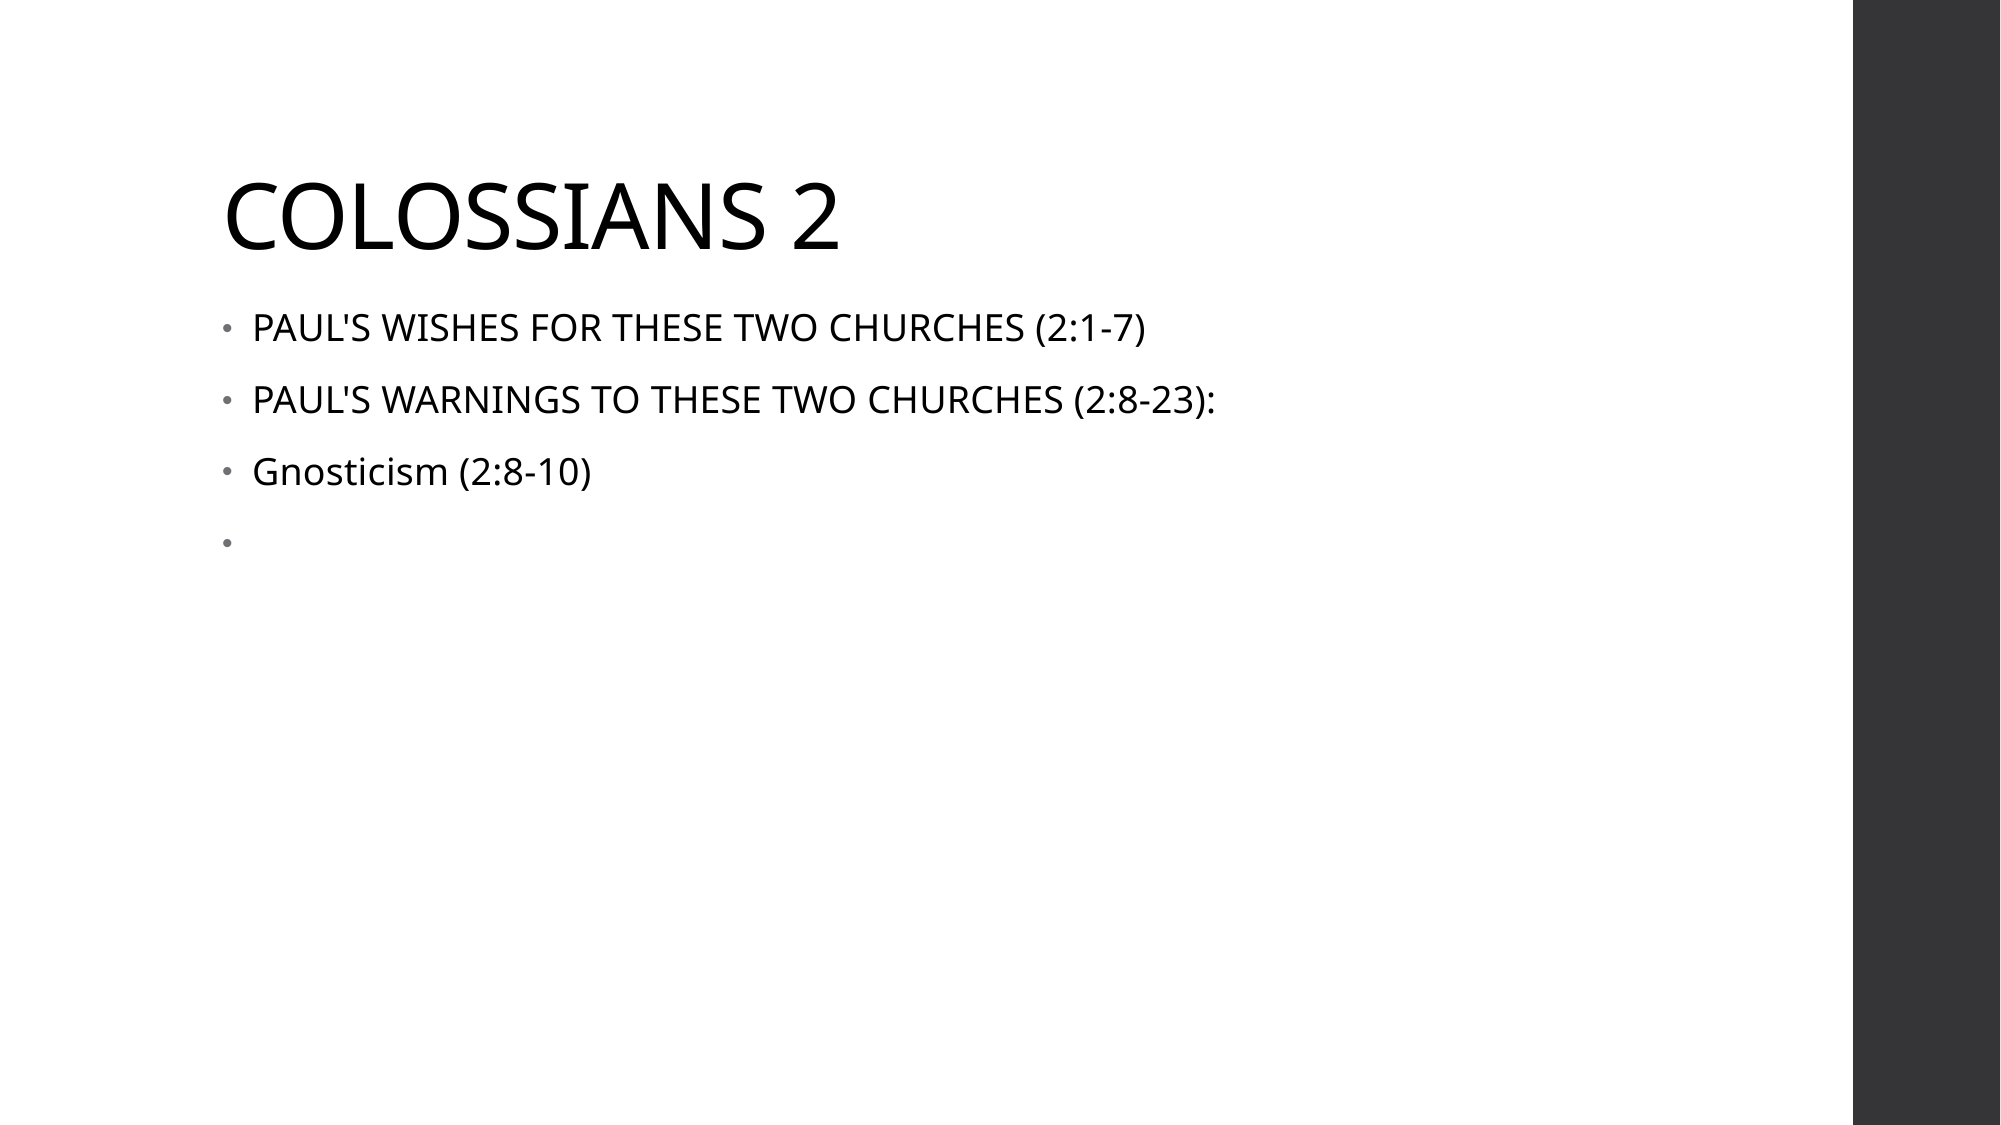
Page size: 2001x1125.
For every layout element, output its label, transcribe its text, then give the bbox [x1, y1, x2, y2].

title COLOSSIANS 2 [206, 60, 1797, 278]
list PAUL'S WISHES FOR THESE TWO CHURCHES (2:1-7) PAUL'S WARNINGS TO THESE TWO CHURCHES (2:8-23): Gnosticism (2:8-10) [206, 299, 1617, 1014]
